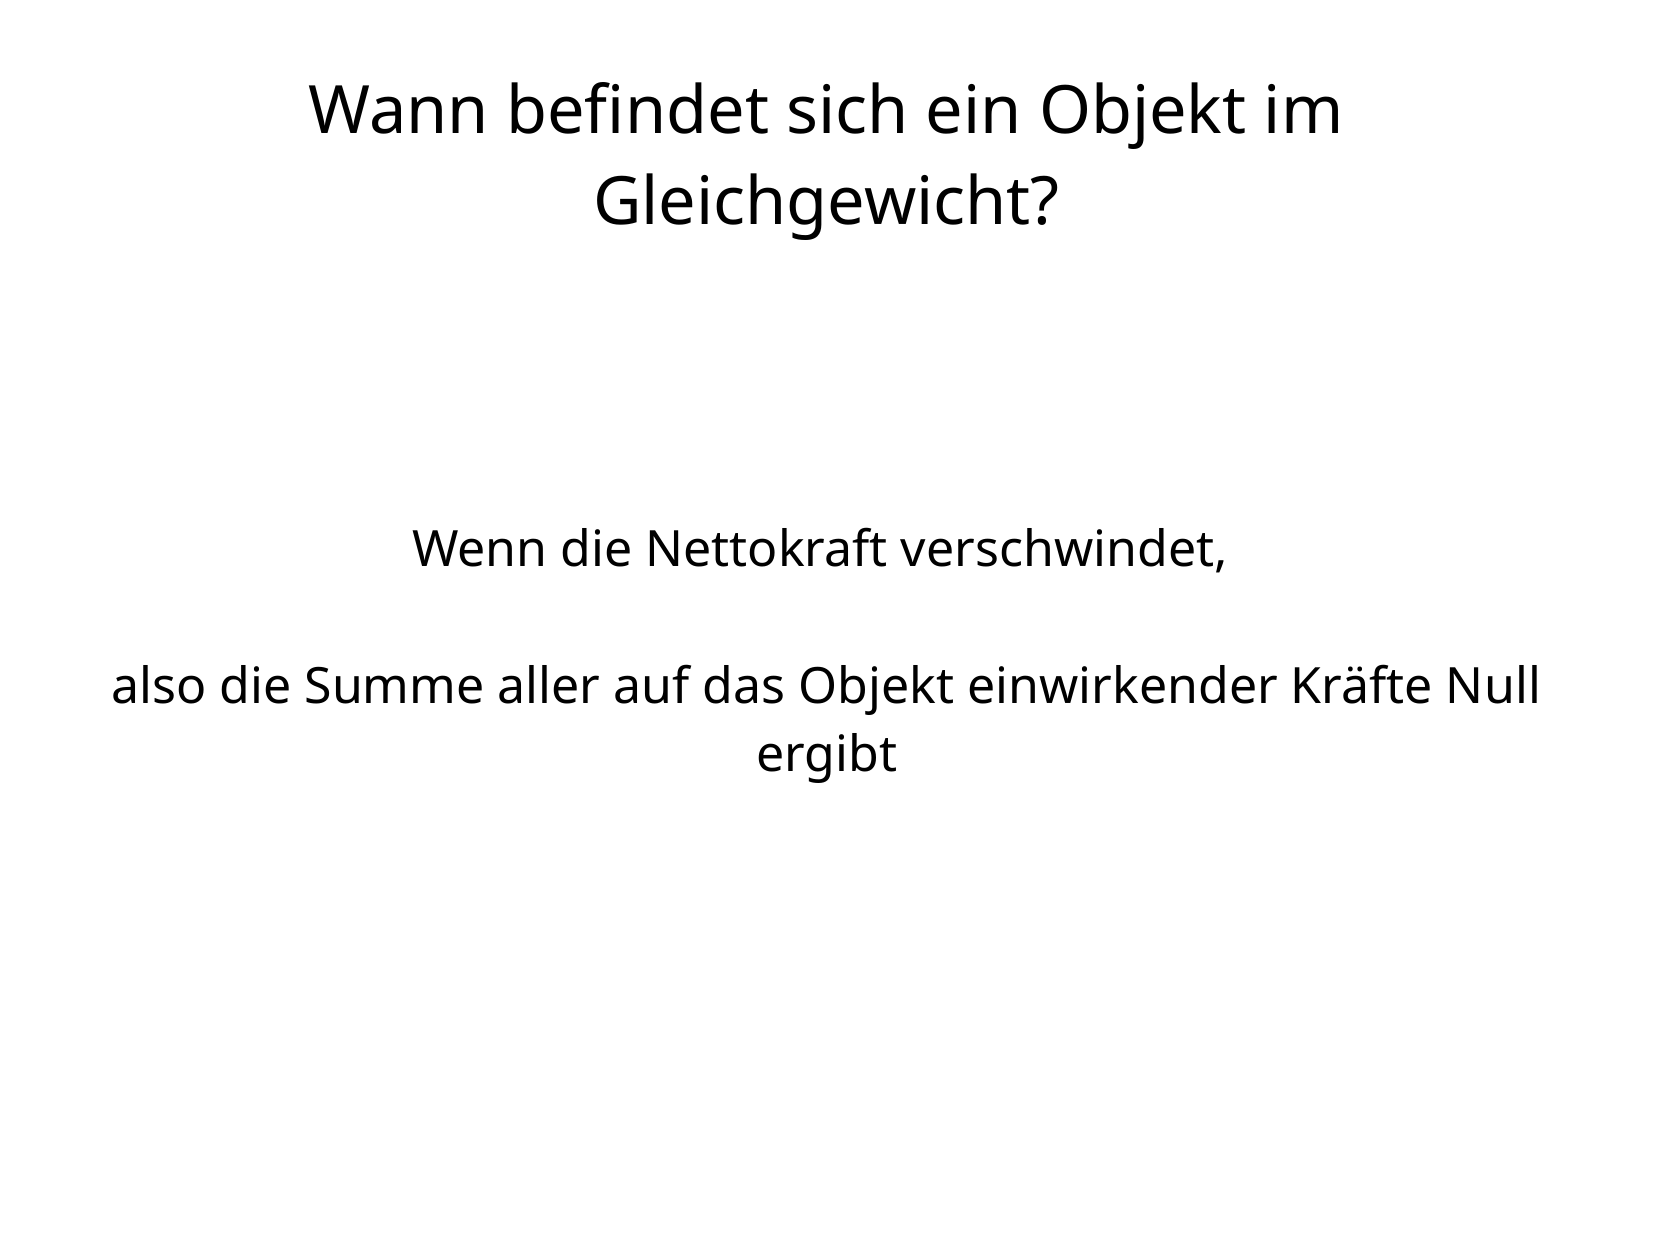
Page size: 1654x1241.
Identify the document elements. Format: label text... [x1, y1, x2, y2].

title Wann befindet sich ein Objekt im Gleichgewicht? [82, 49, 1571, 257]
subtitle Wenn die Nettokraft verschwindet, also die Summe aller auf das Objekt einwirkender Kräfte Null ergibt [82, 290, 1571, 1010]
